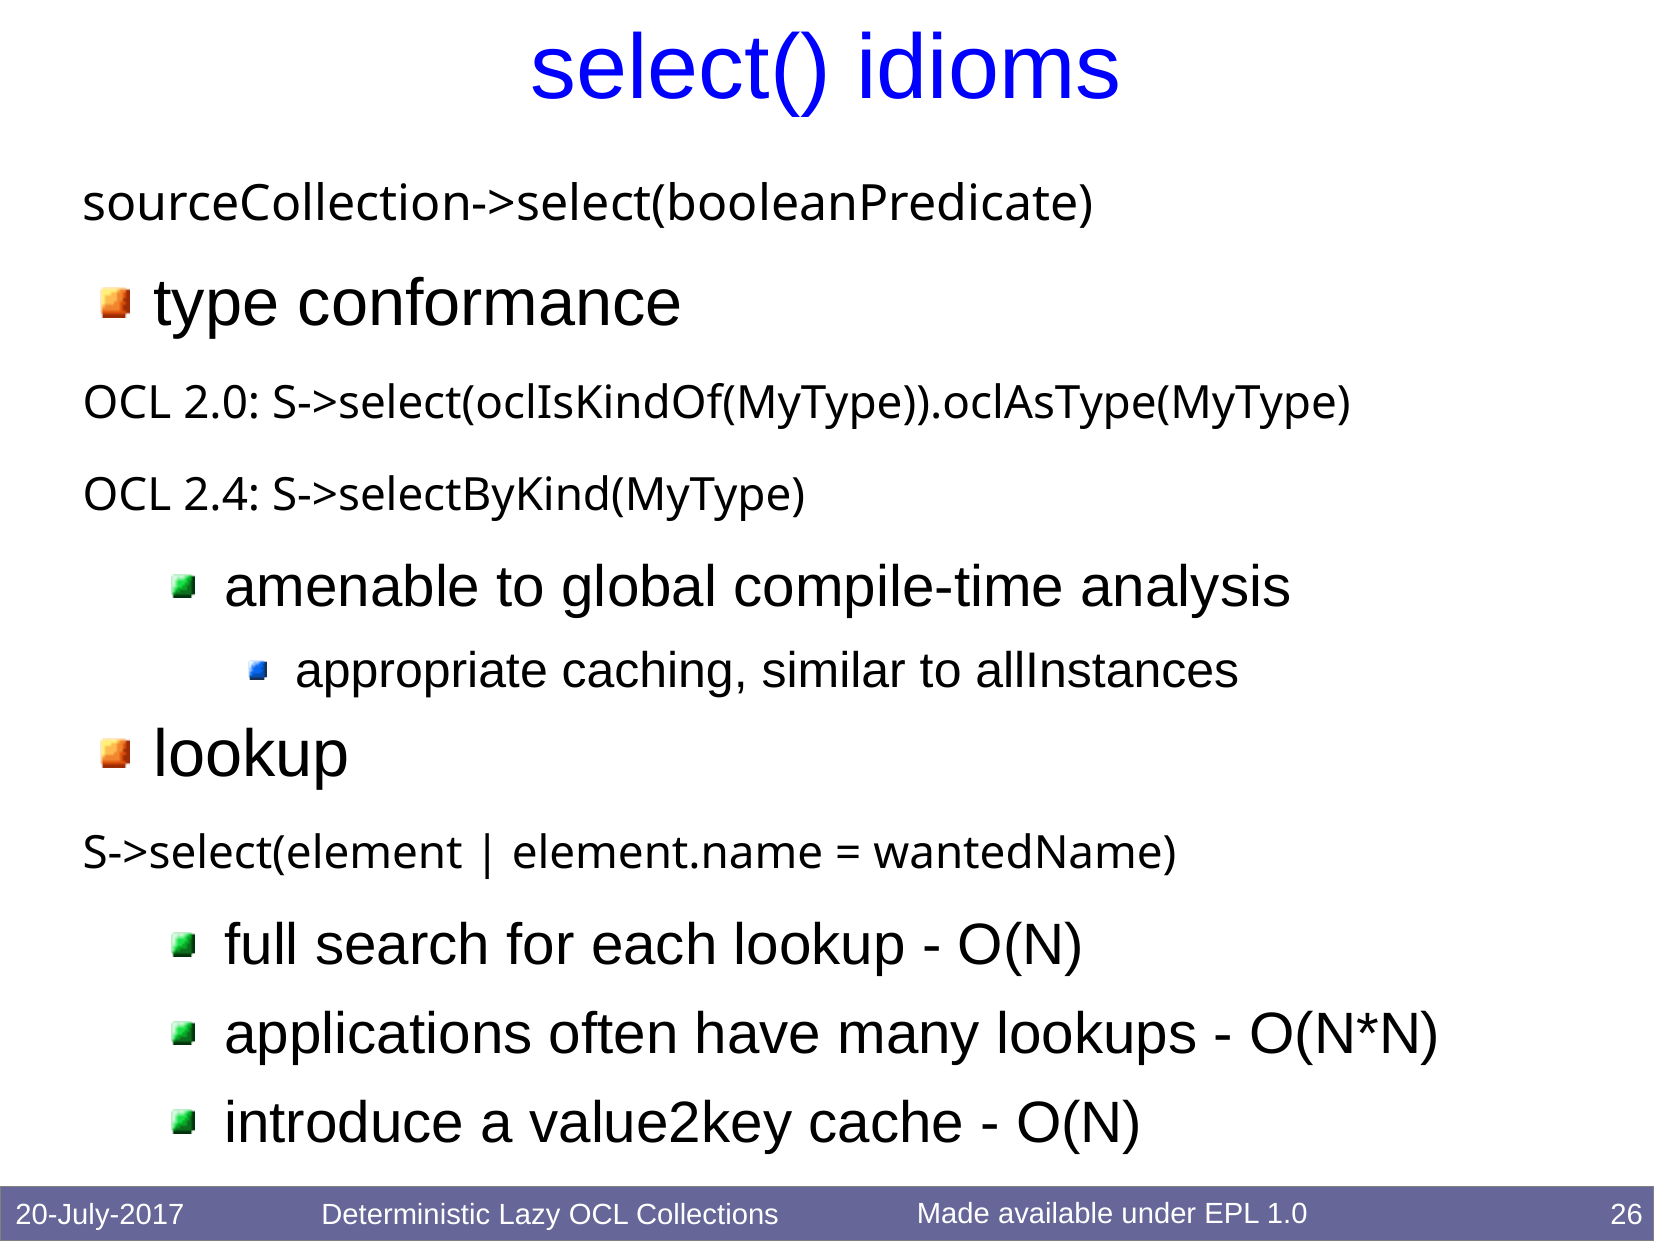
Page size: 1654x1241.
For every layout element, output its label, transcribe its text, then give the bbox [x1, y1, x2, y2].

title select() idioms [82, 0, 1571, 167]
list sourceCollection->select(booleanPredicate) type conformance OCL 2.0: S->select(oclIsKindOf(MyType)).oclAsType(MyType) OCL 2.4: S->selectByKind(MyType) amenable to global compile-time analysis appropriate caching, similar to allInstances lookup S->select(element | element.name = wantedName) full search for each lookup - O(N) applications often have many lookups - O(N*N) introduce a value2key cache - O(N) [82, 167, 1571, 1116]
picture [171, 1116, 195, 1134]
